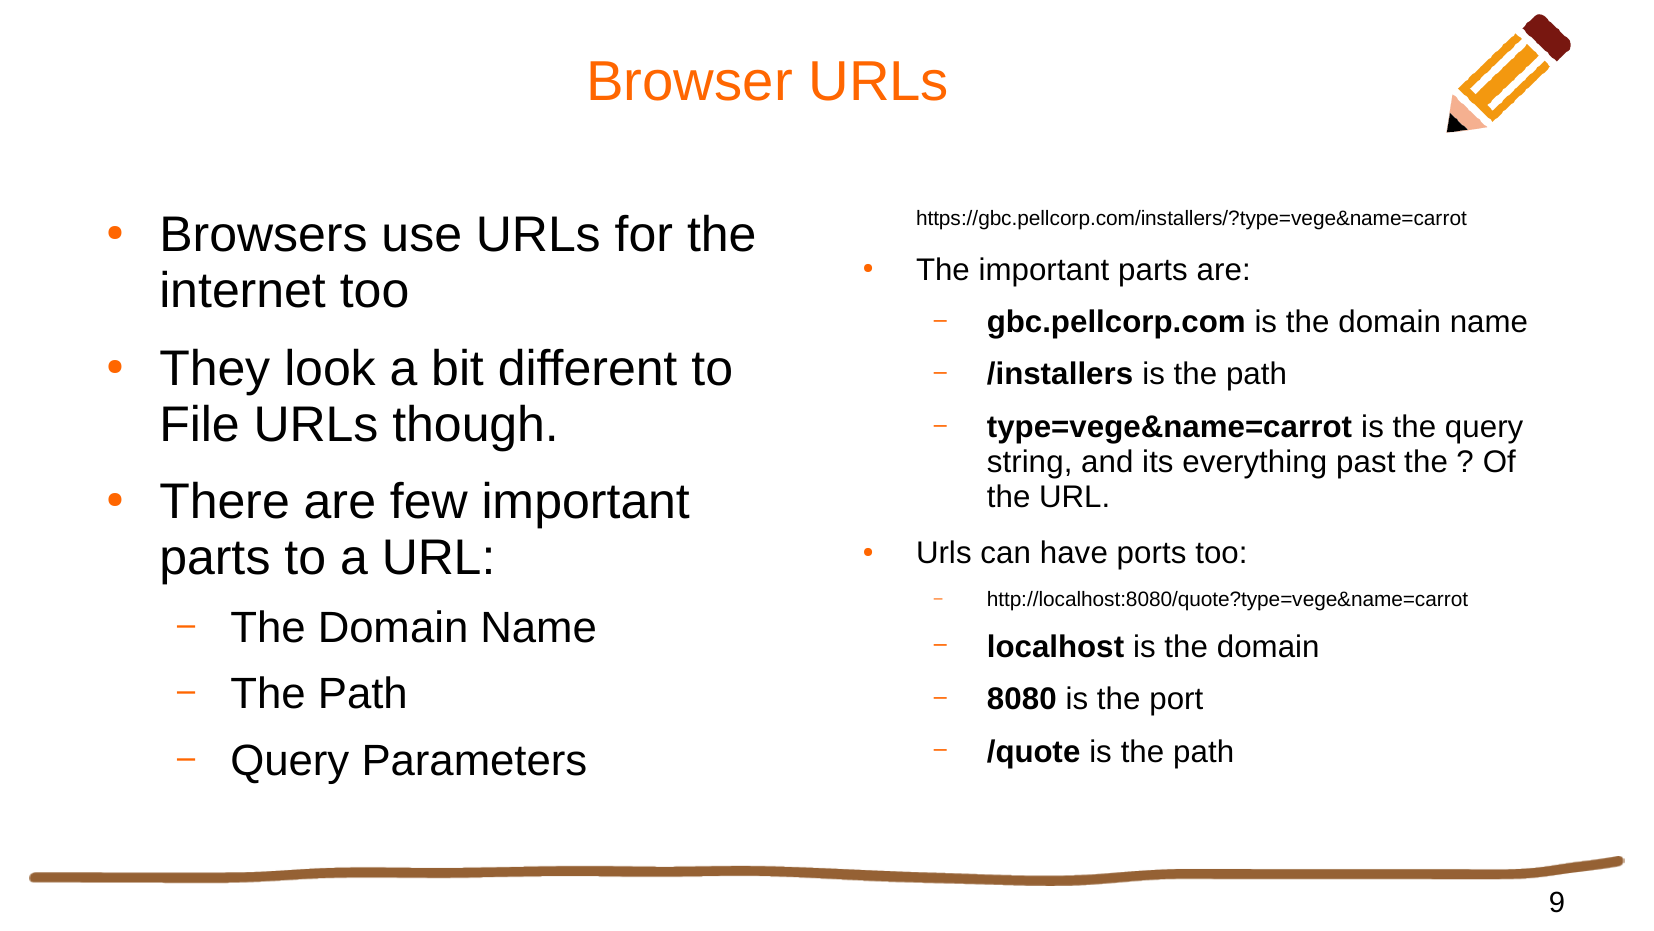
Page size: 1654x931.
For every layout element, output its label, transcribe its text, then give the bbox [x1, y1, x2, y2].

picture [29, 856, 1625, 886]
list Browsers use URLs for the internet too They look a bit different to File URLs though. There are few important parts to a URL: The Domain Name The Path Query Parameters [88, 206, 809, 857]
picture [1446, 14, 1571, 133]
title Browser URLs [88, 29, 1447, 133]
list https://gbc.pellcorp.com/installers/?type=vege&name=carrot The important parts are: gbc.pellcorp.com is the domain name /installers is the path type=vege&name=carrot is the query string, and its everything past the ? Of the URL. Urls can have ports too: http://localhost:8080/quote?type=vege&name=carrot localhost is the domain 8080 is the port /quote is the path [845, 206, 1566, 857]
